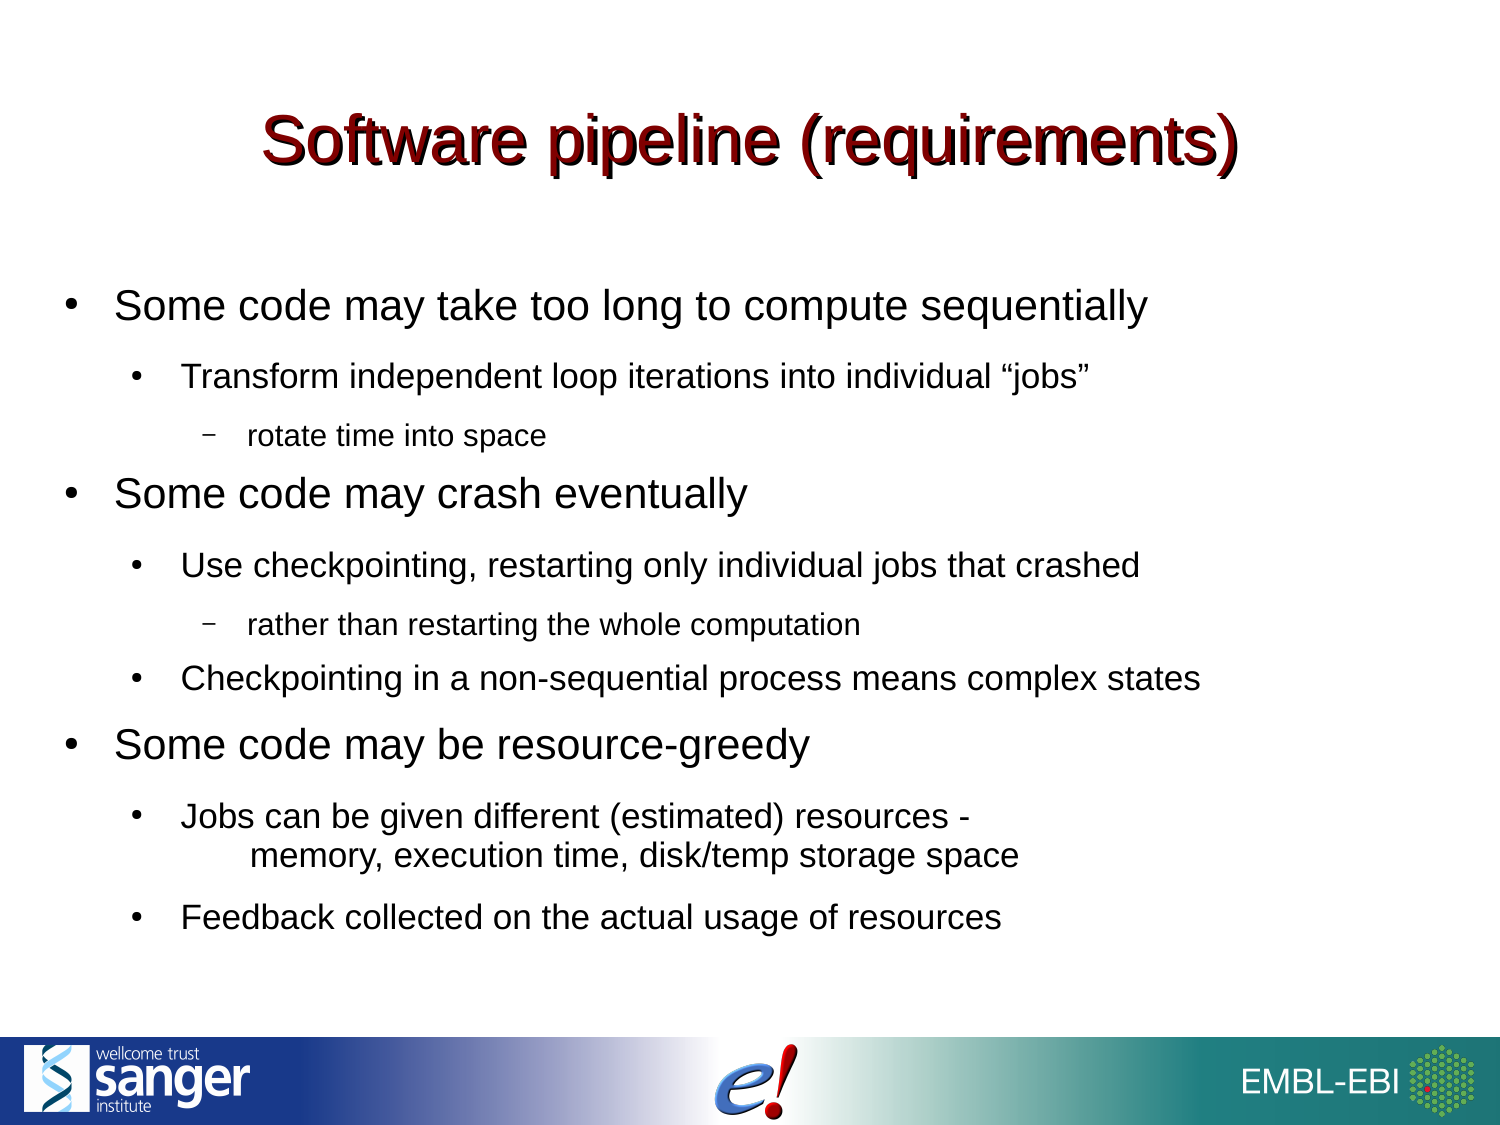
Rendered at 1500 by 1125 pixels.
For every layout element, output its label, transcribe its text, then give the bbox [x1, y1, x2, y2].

list Some code may take too long to compute sequentially Transform independent loop iterations into individual “jobs” rotate time into space Some code may crash eventually Use checkpointing, restarting only individual jobs that crashed rather than restarting the whole computation Checkpointing in a non-sequential process means complex states Some code may be resource-greedy Jobs can be given different (estimated) resources - memory, execution time, disk/temp storage space Feedback collected on the actual usage of resources [47, 205, 1405, 944]
title Software pipeline (requirements) [75, 45, 1425, 233]
picture [0, 1037, 1500, 1125]
